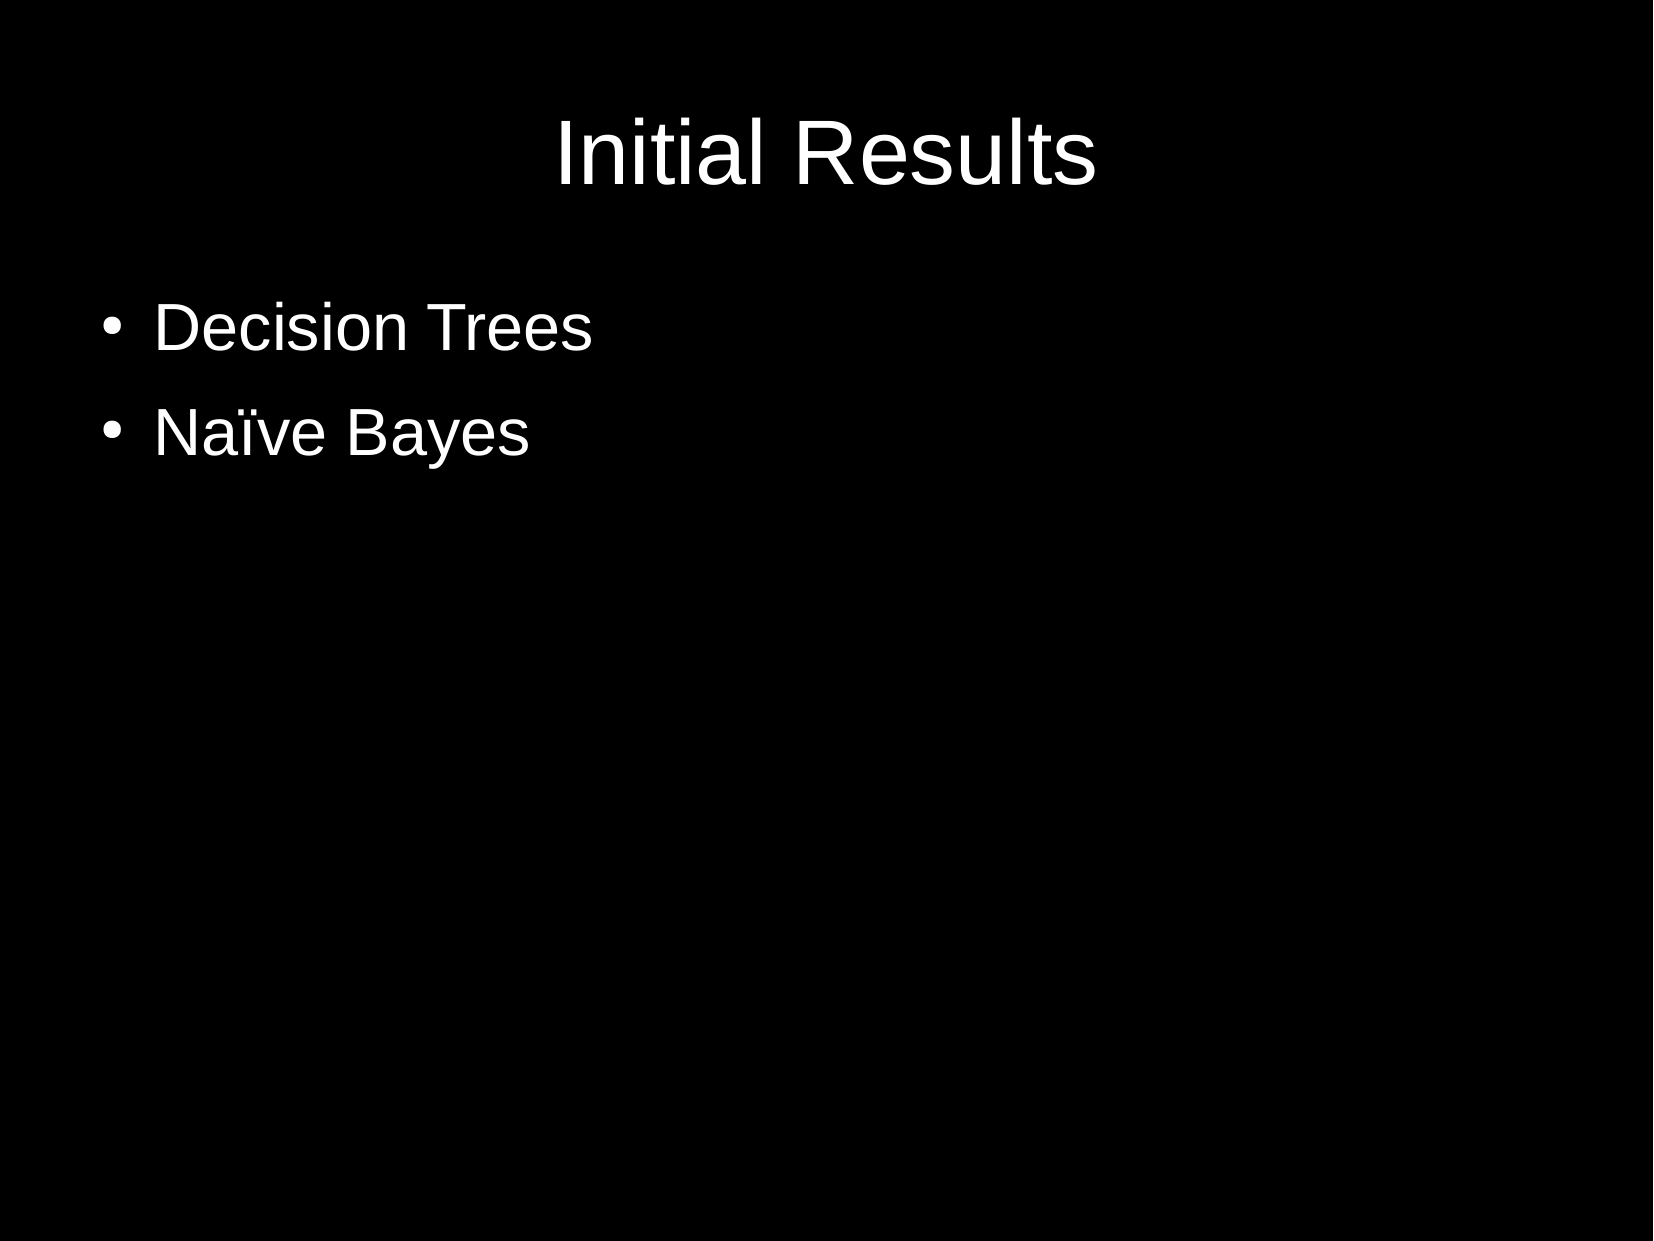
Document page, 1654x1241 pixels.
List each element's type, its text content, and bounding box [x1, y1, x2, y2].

list Decision Trees Naïve Bayes [82, 290, 1571, 1109]
title Initial Results [82, 56, 1571, 250]
